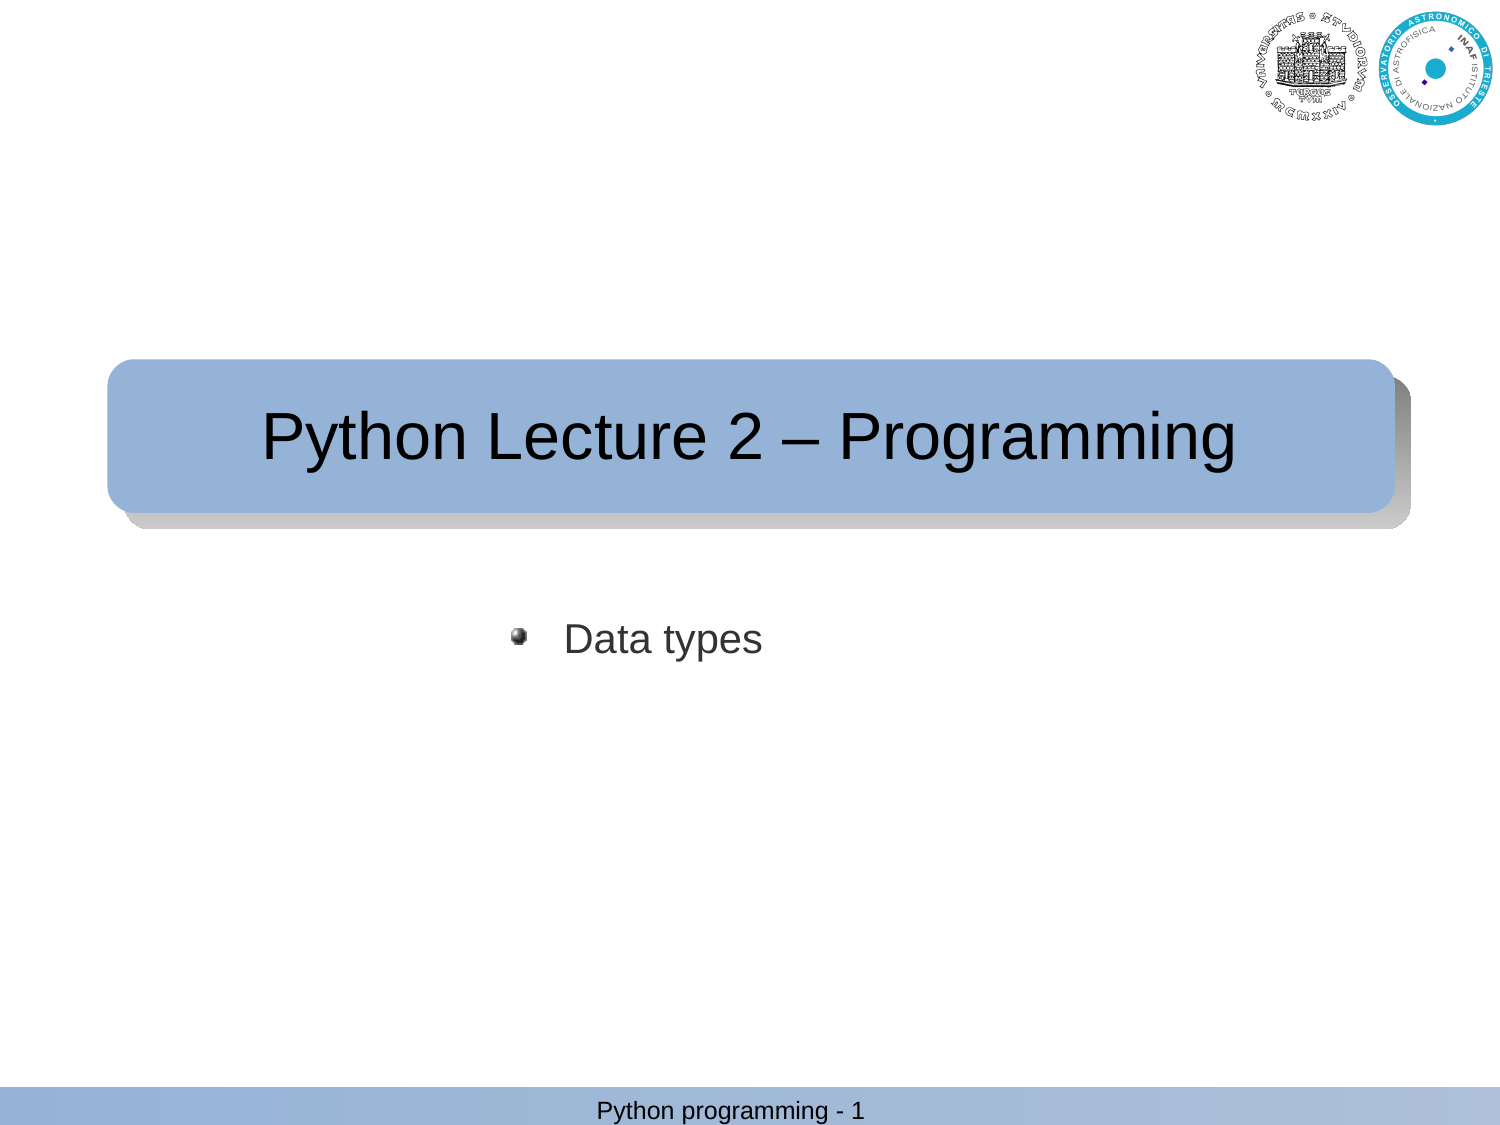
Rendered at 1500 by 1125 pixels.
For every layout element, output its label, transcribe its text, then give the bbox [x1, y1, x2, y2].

text_box Python Lecture 2 – Programming [112, 373, 1388, 492]
picture [1252, 0, 1500, 149]
list Data types [478, 603, 1038, 978]
